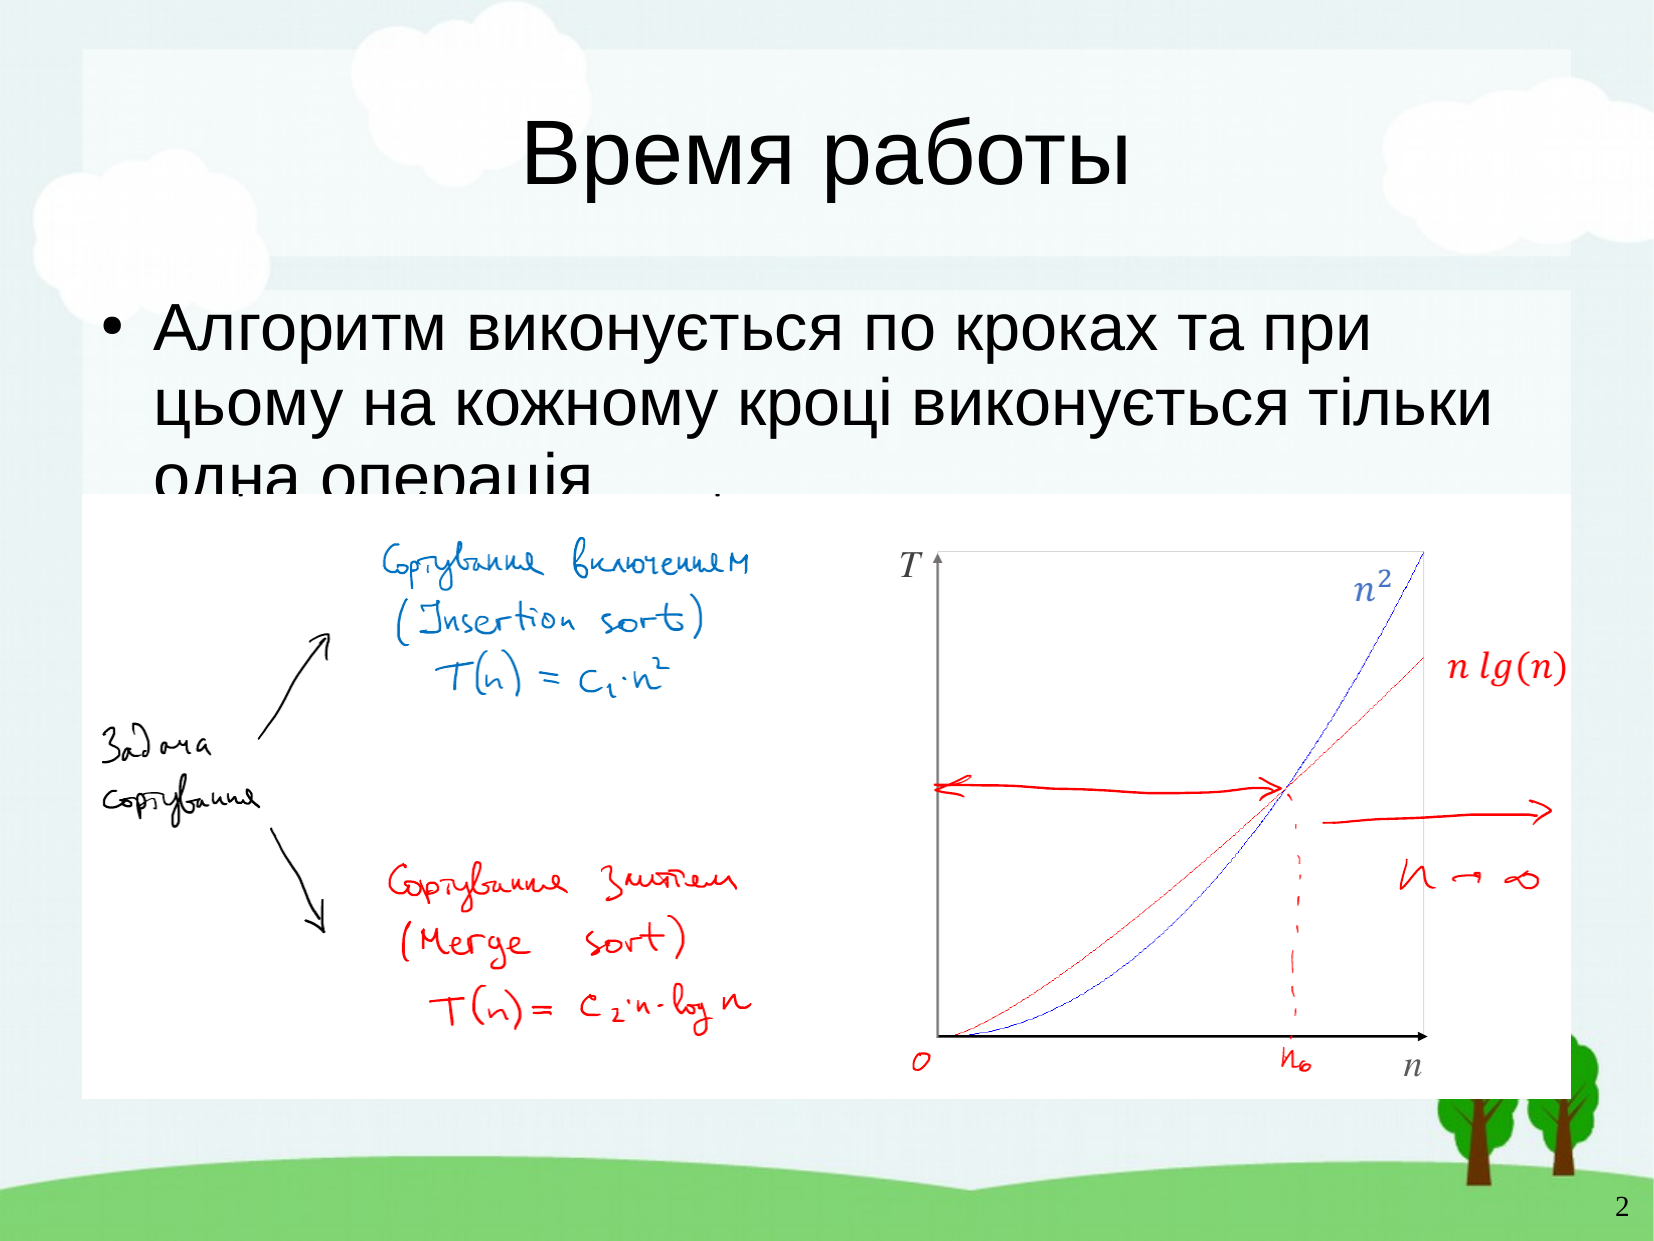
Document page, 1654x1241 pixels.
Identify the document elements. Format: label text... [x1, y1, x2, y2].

picture [0, 0, 1654, 1241]
list Алгоритм виконується по кроках та при цьому на кожному кроці виконується тільки одна операція [82, 290, 1571, 494]
title Время работы [82, 49, 1571, 257]
